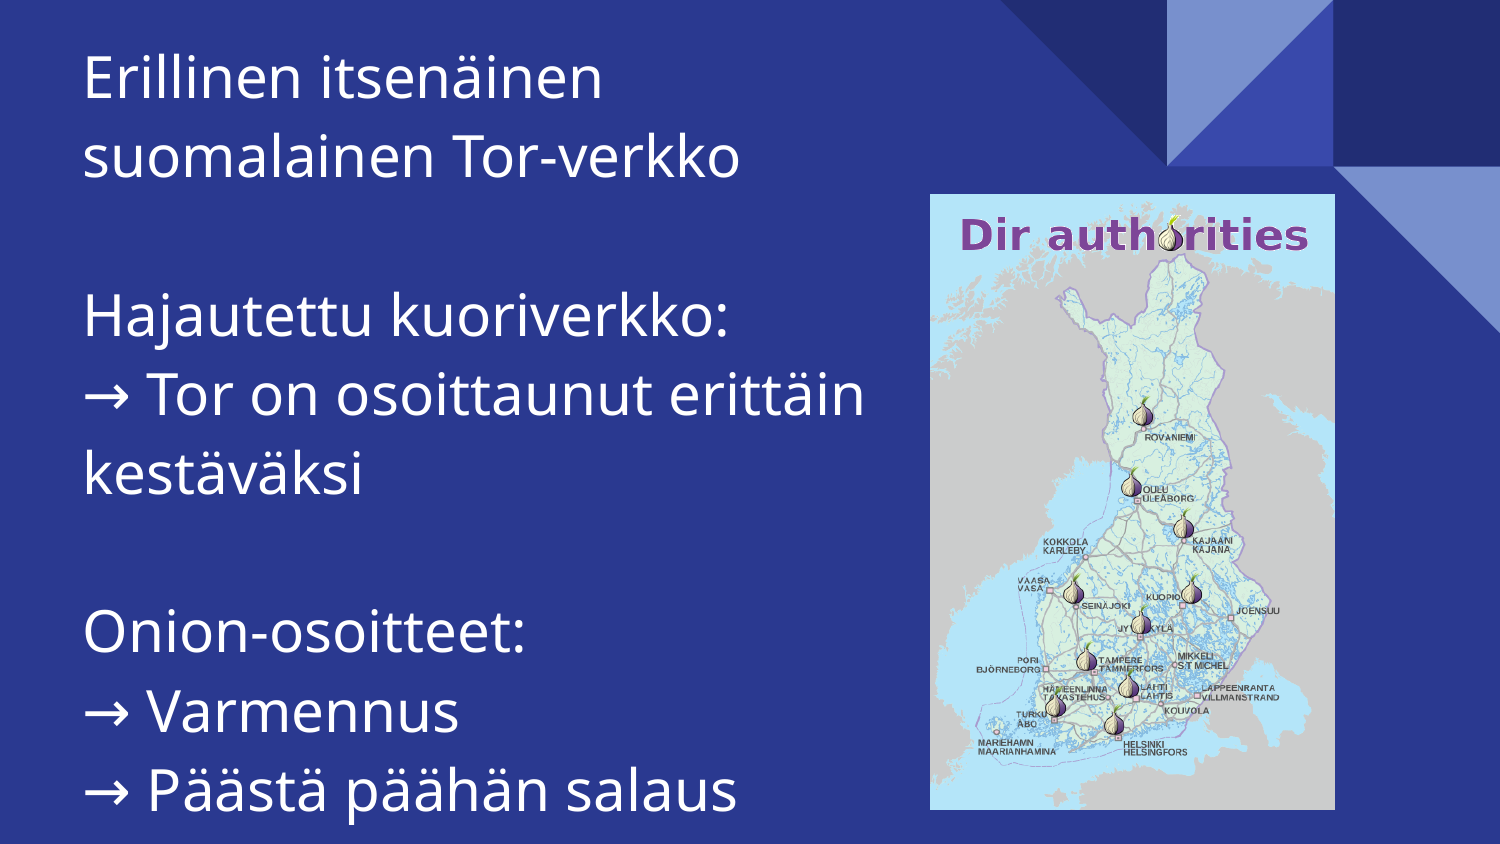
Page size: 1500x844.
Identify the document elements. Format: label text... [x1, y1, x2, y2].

text_box Erillinen itsenäinen suomalainen Tor-verkko Hajautettu kuoriverkko: → Tor on osoittaunut erittäin kestäväksi Onion-osoitteet: → Varmennus → Päästä päähän salaus [82, 93, 886, 771]
picture [930, 194, 1335, 811]
